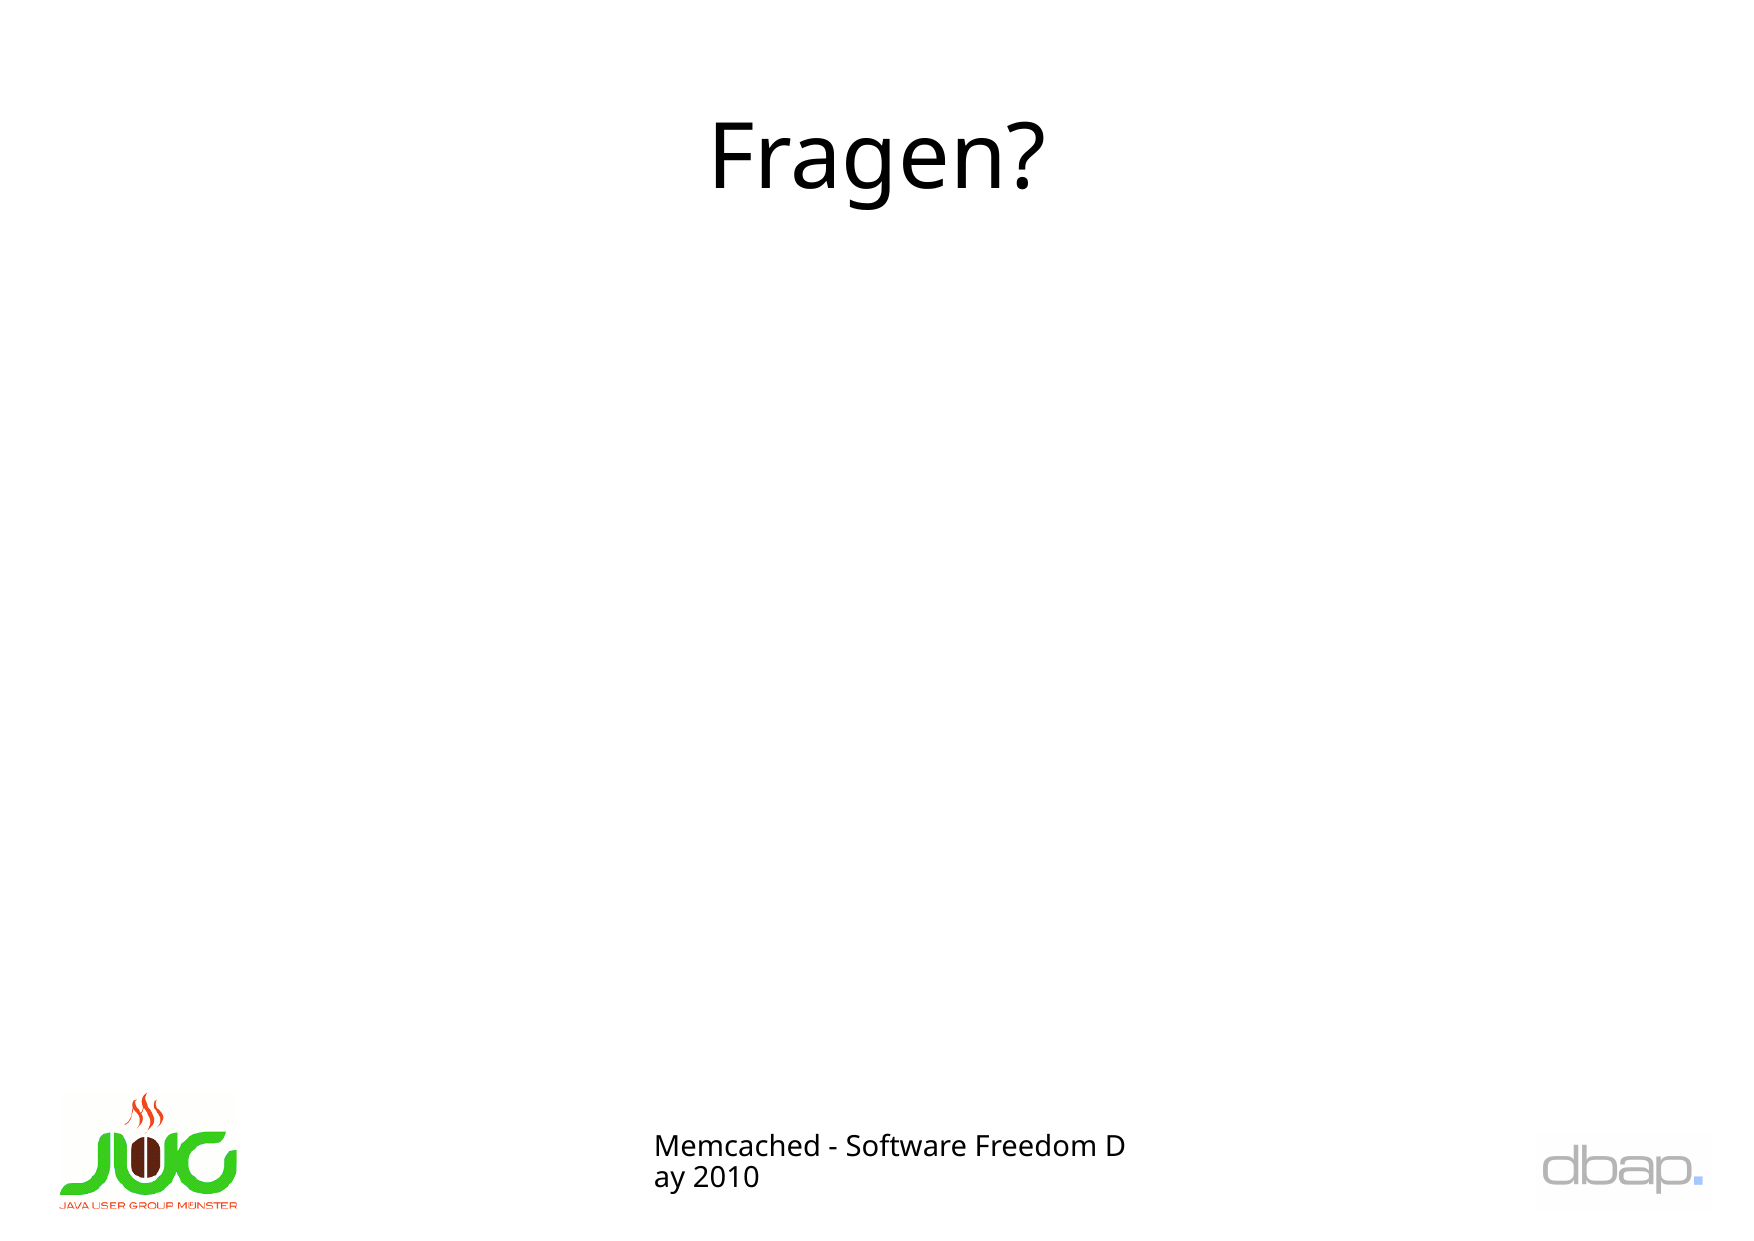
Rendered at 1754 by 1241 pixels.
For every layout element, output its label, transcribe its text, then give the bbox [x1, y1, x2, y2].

picture [59, 1092, 237, 1209]
picture [1535, 1133, 1713, 1211]
title Fragen? [87, 49, 1667, 257]
